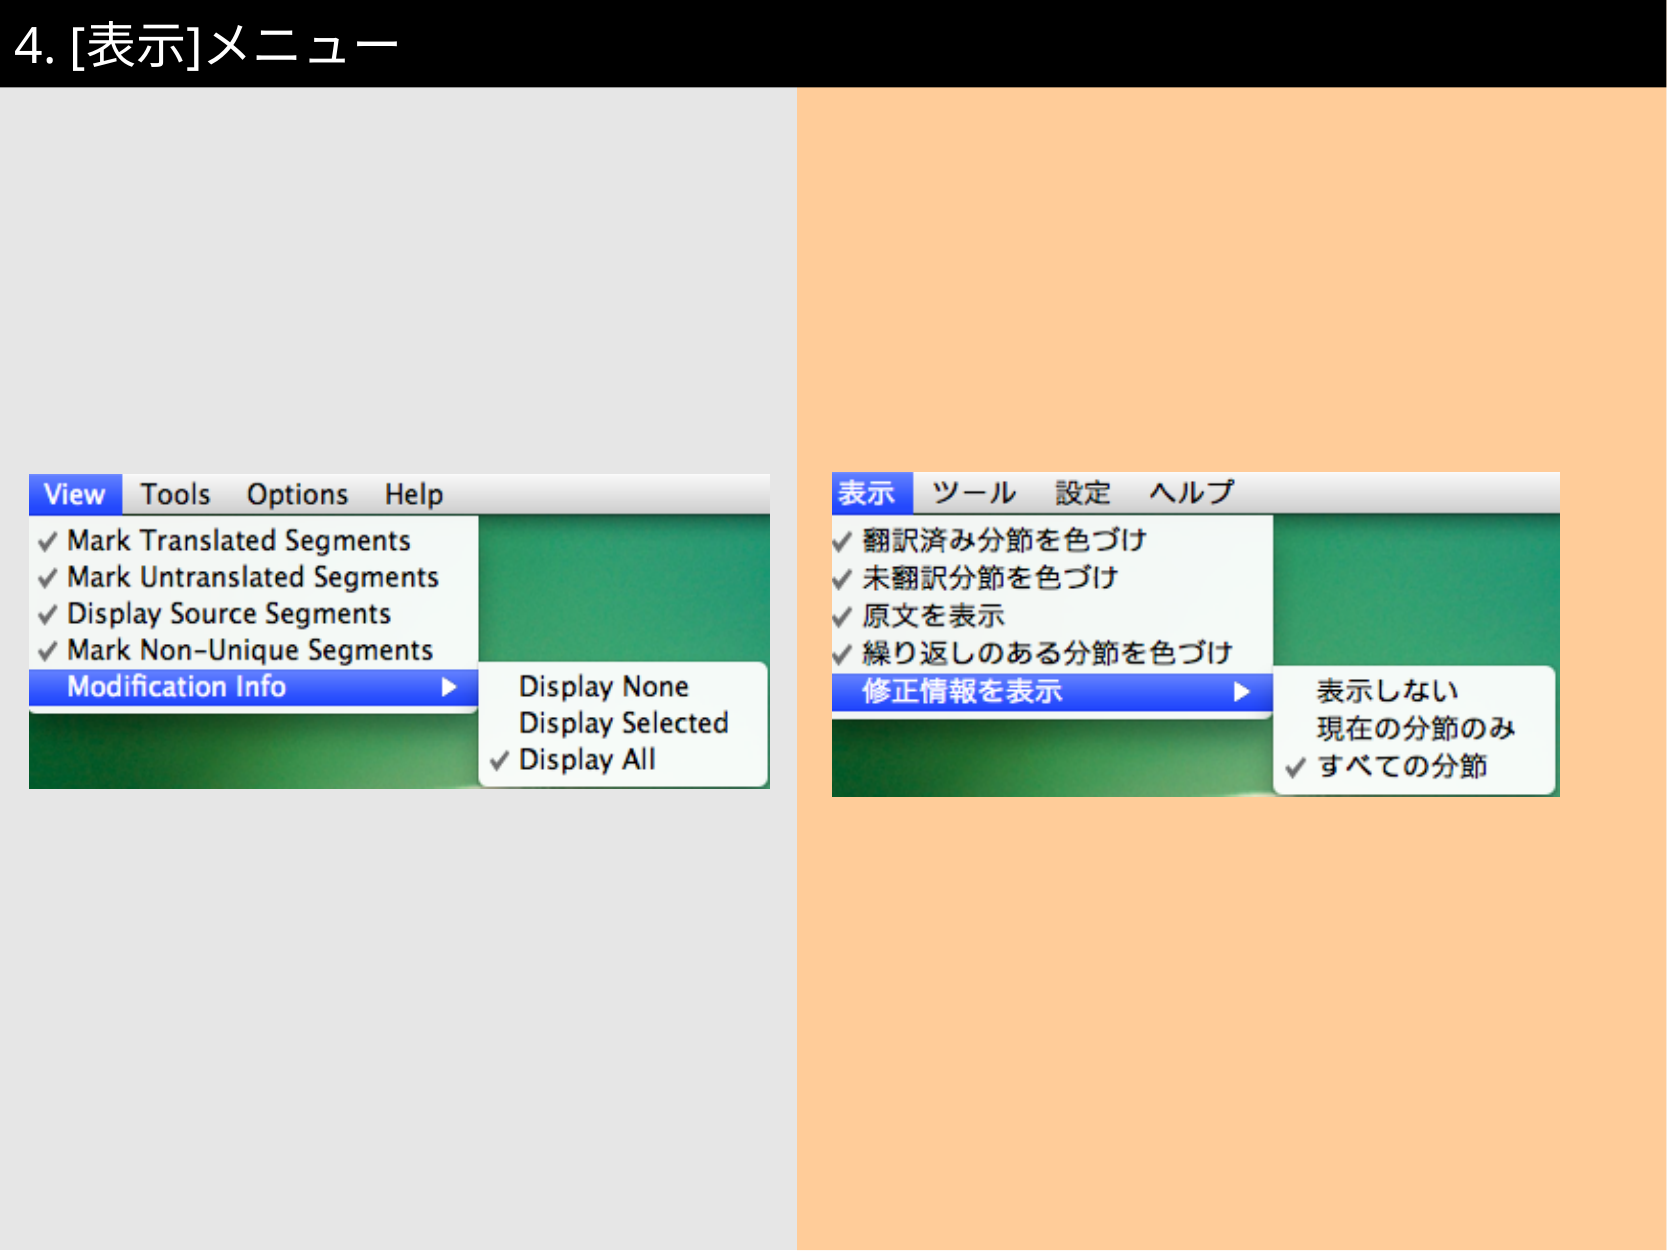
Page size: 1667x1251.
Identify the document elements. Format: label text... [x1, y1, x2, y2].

picture [29, 474, 770, 789]
text_box [797, 88, 1667, 1251]
picture [832, 472, 1560, 797]
title 4. [表示]メニュー [0, 0, 1667, 88]
